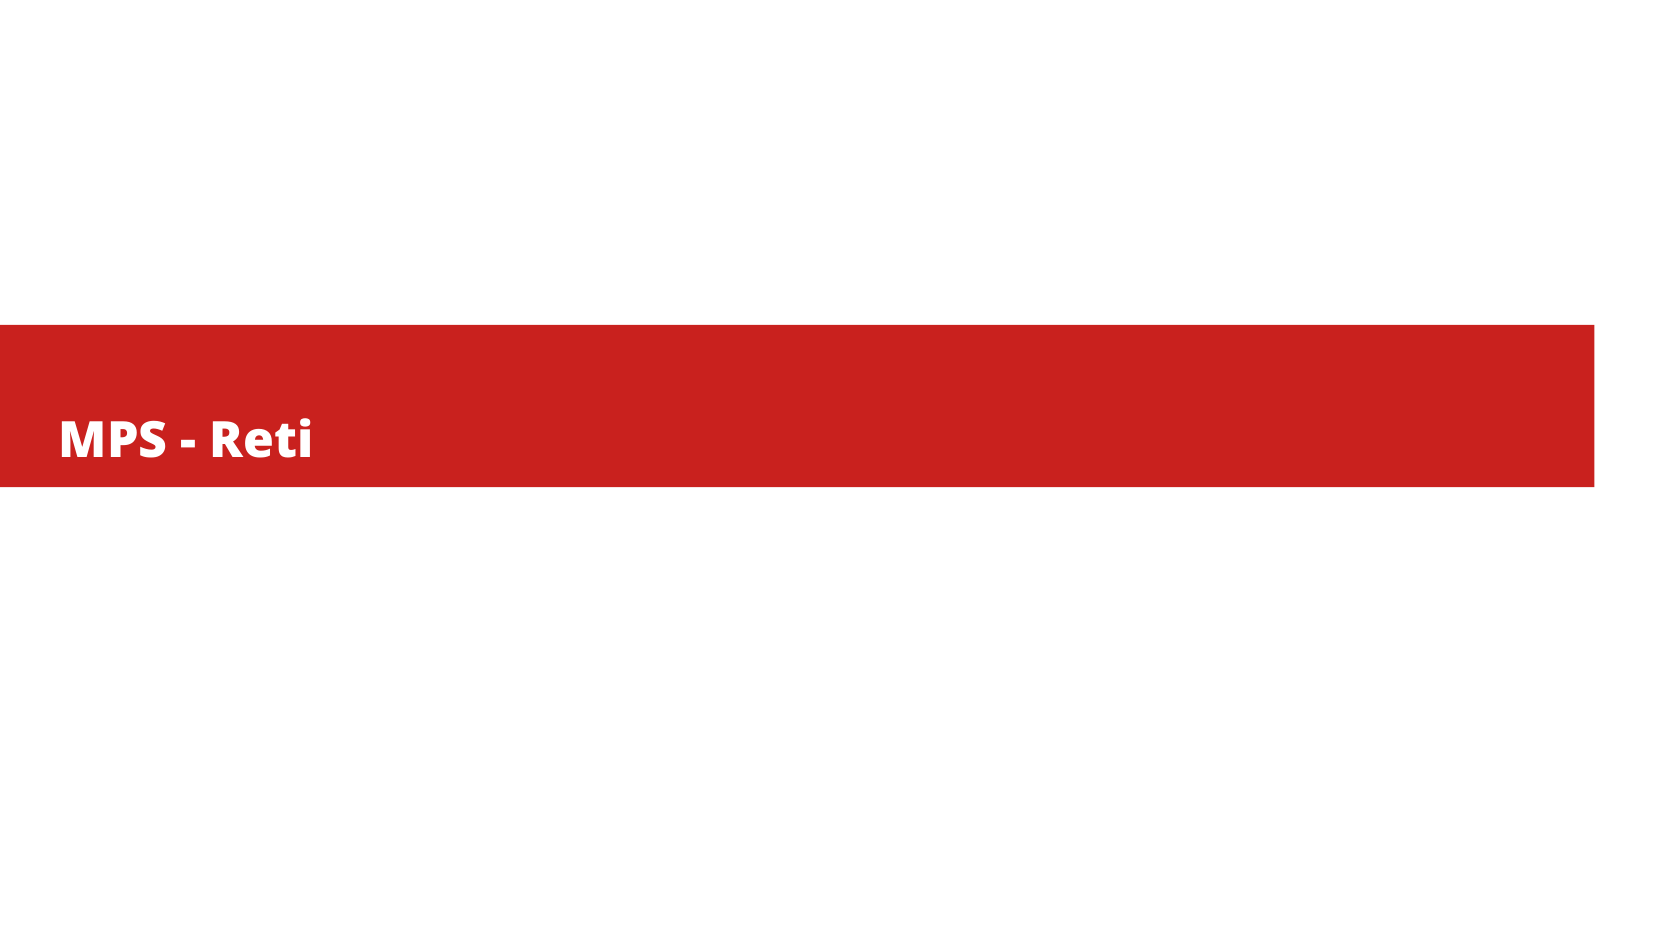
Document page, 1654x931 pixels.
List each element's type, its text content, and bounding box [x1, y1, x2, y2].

title MPS - Reti [59, 354, 1565, 473]
